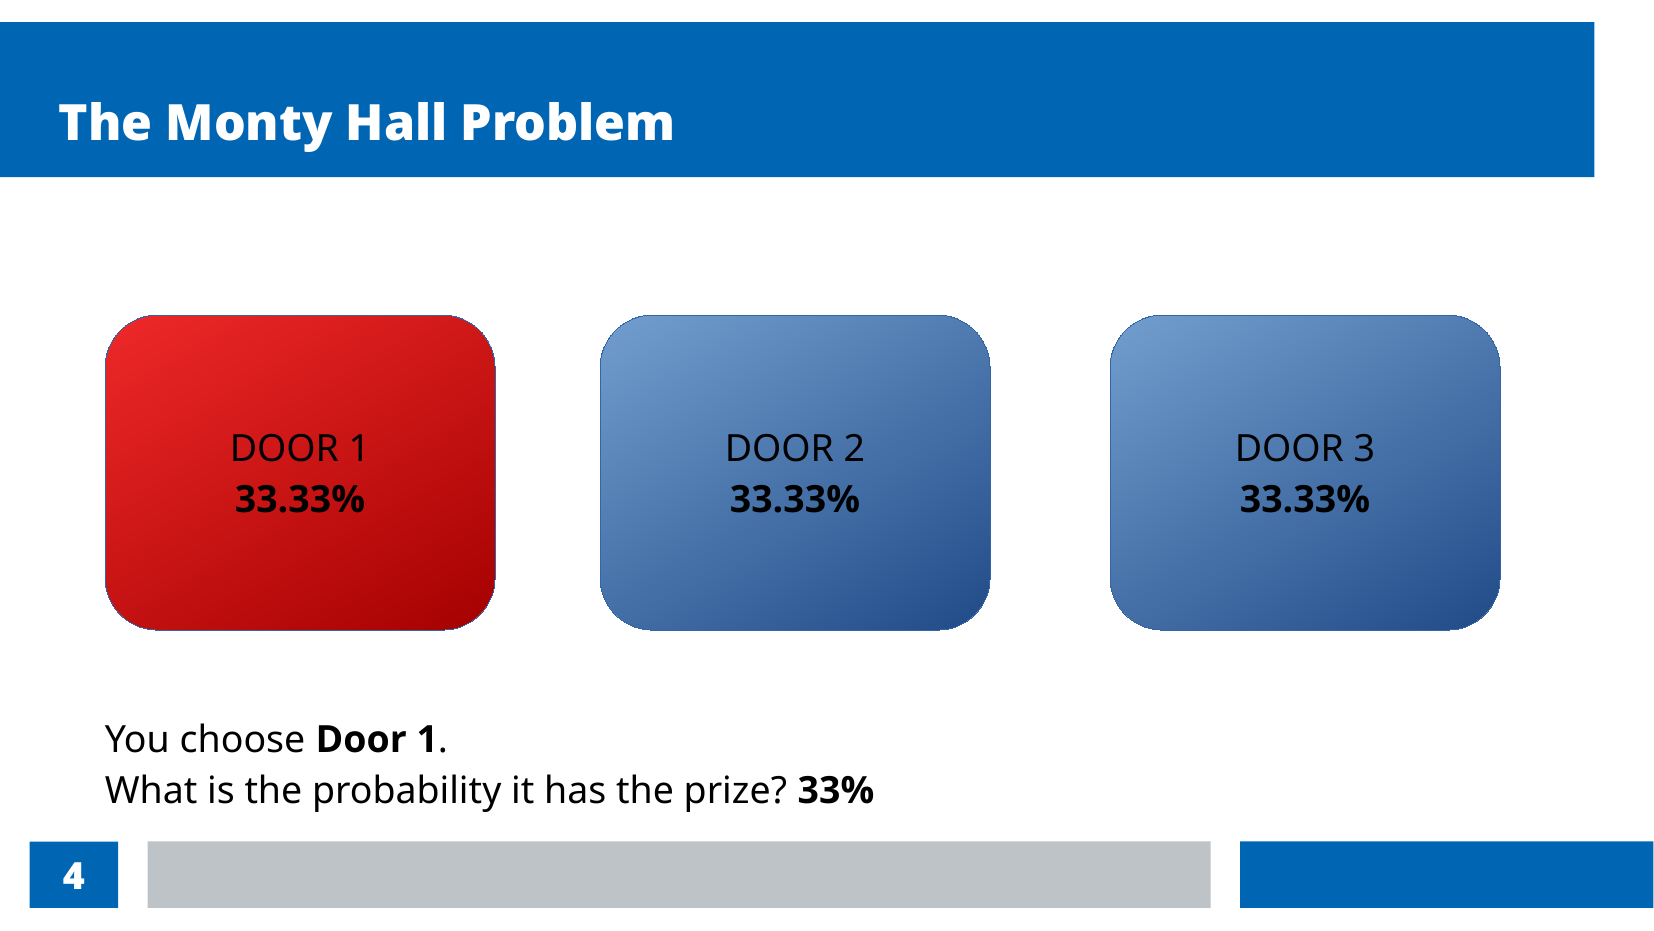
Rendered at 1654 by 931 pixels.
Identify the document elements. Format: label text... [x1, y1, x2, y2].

text_box You choose Door 1. What is the probability it has the prize? 33% [90, 705, 1006, 851]
text_box DOOR 3 33.33% [1110, 315, 1501, 631]
text_box DOOR 1 33.33% [105, 315, 496, 631]
title The Monty Hall Problem [59, 44, 1595, 156]
text_box DOOR 2 33.33% [600, 315, 991, 631]
